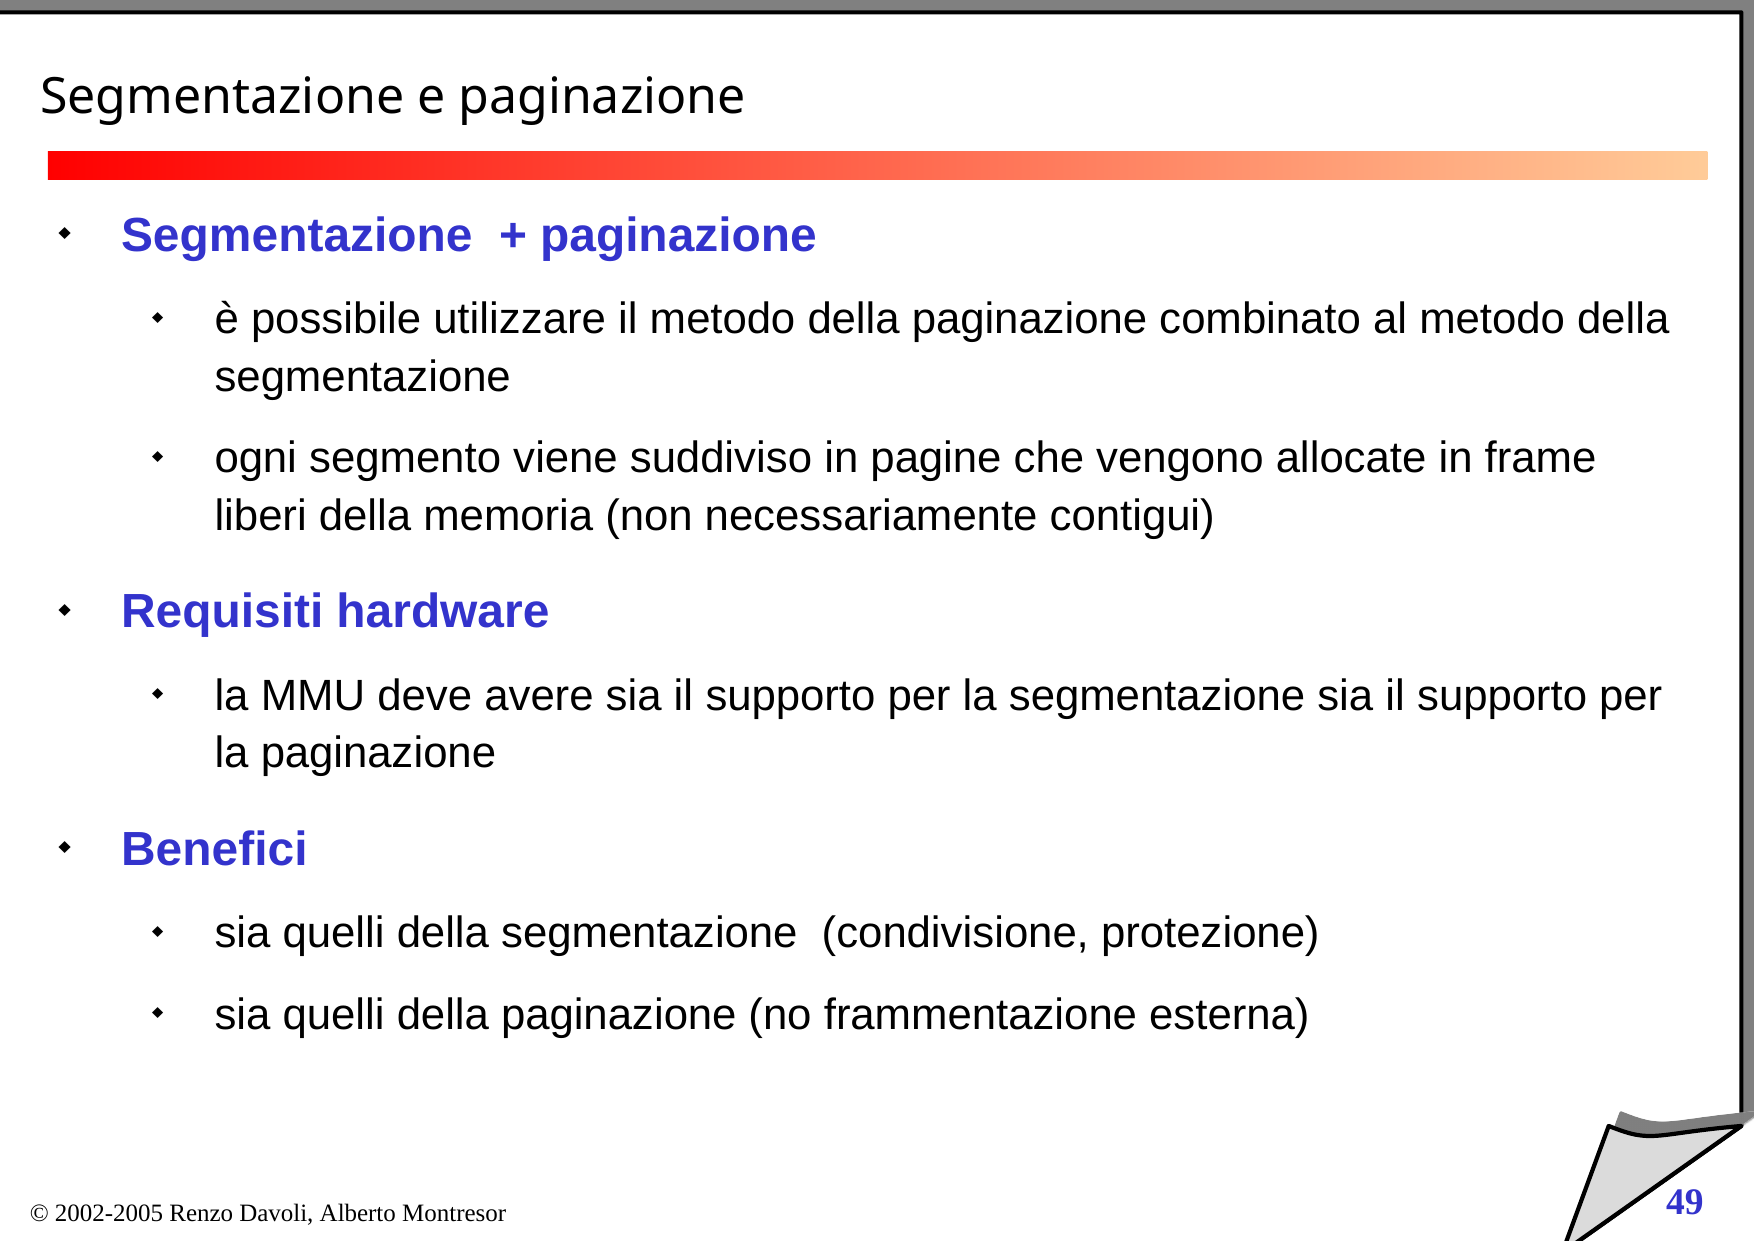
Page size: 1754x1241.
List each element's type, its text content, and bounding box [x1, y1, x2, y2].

list Segmentazione + paginazione è possibile utilizzare il metodo della paginazione combinato al metodo della segmentazione ogni segmento viene suddiviso in pagine che vengono allocate in frame liberi della memoria (non necessariamente contigui) Requisiti hardware la MMU deve avere sia il supporto per la segmentazione sia il supporto per la paginazione Benefici sia quelli della segmentazione (condivisione, protezione) sia quelli della paginazione (no frammentazione esterna) [58, 206, 1696, 1123]
title Segmentazione e paginazione [40, 49, 1714, 144]
